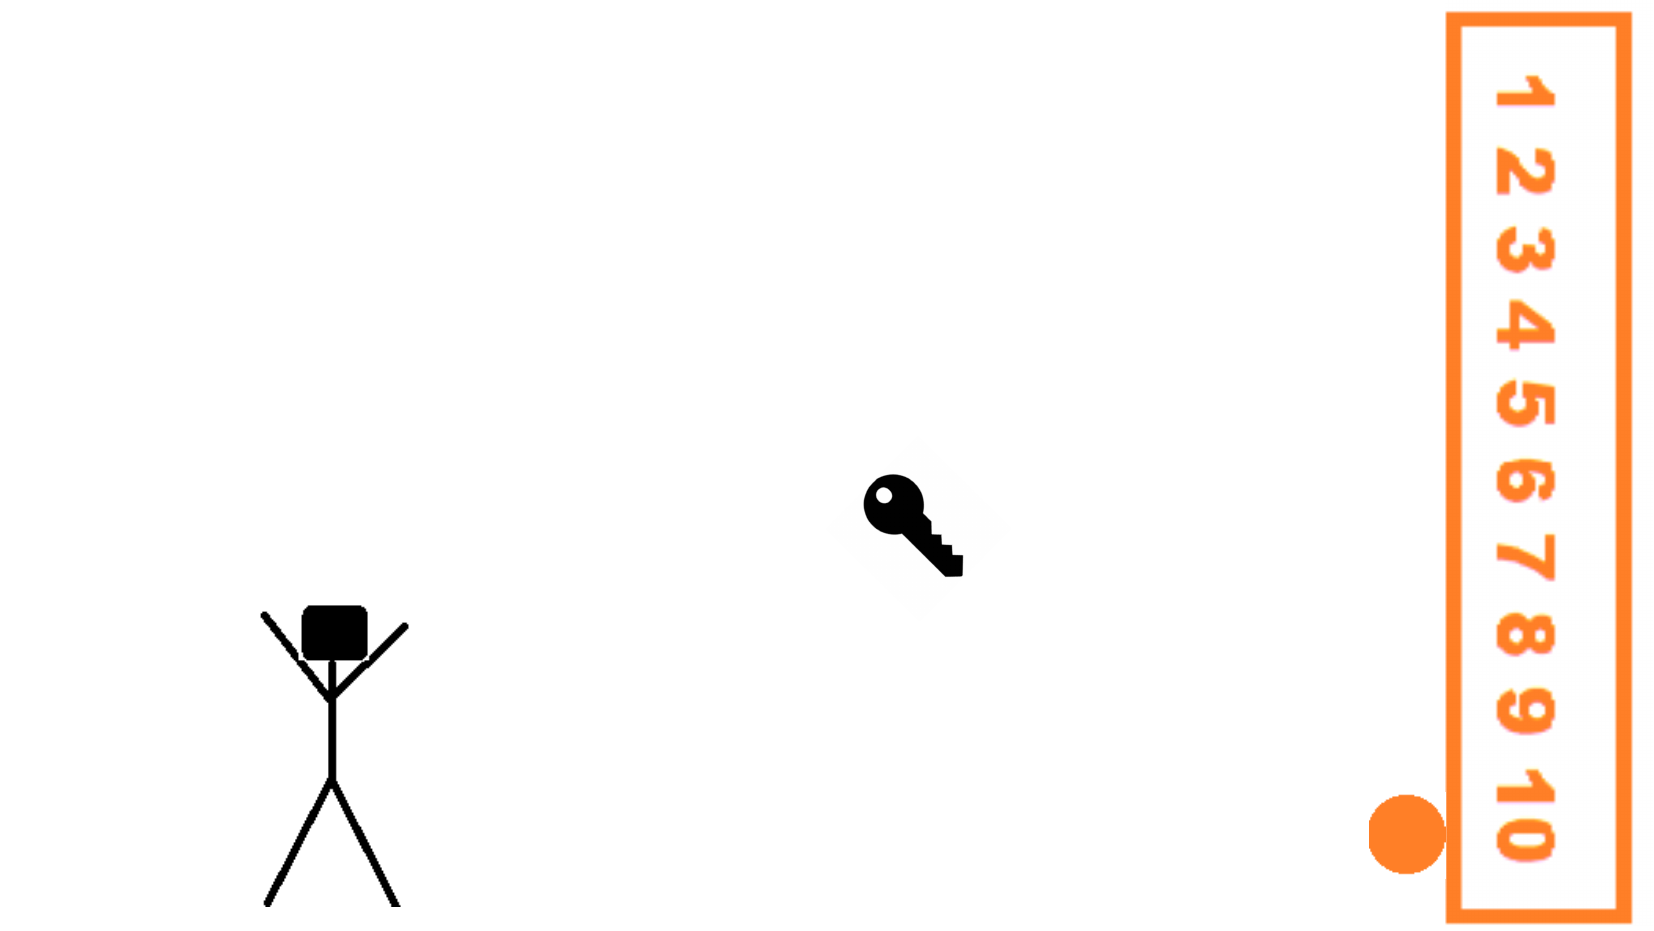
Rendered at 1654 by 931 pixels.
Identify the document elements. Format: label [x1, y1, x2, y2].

picture [826, 437, 1011, 621]
picture [1369, 0, 1654, 926]
picture [239, 590, 426, 907]
